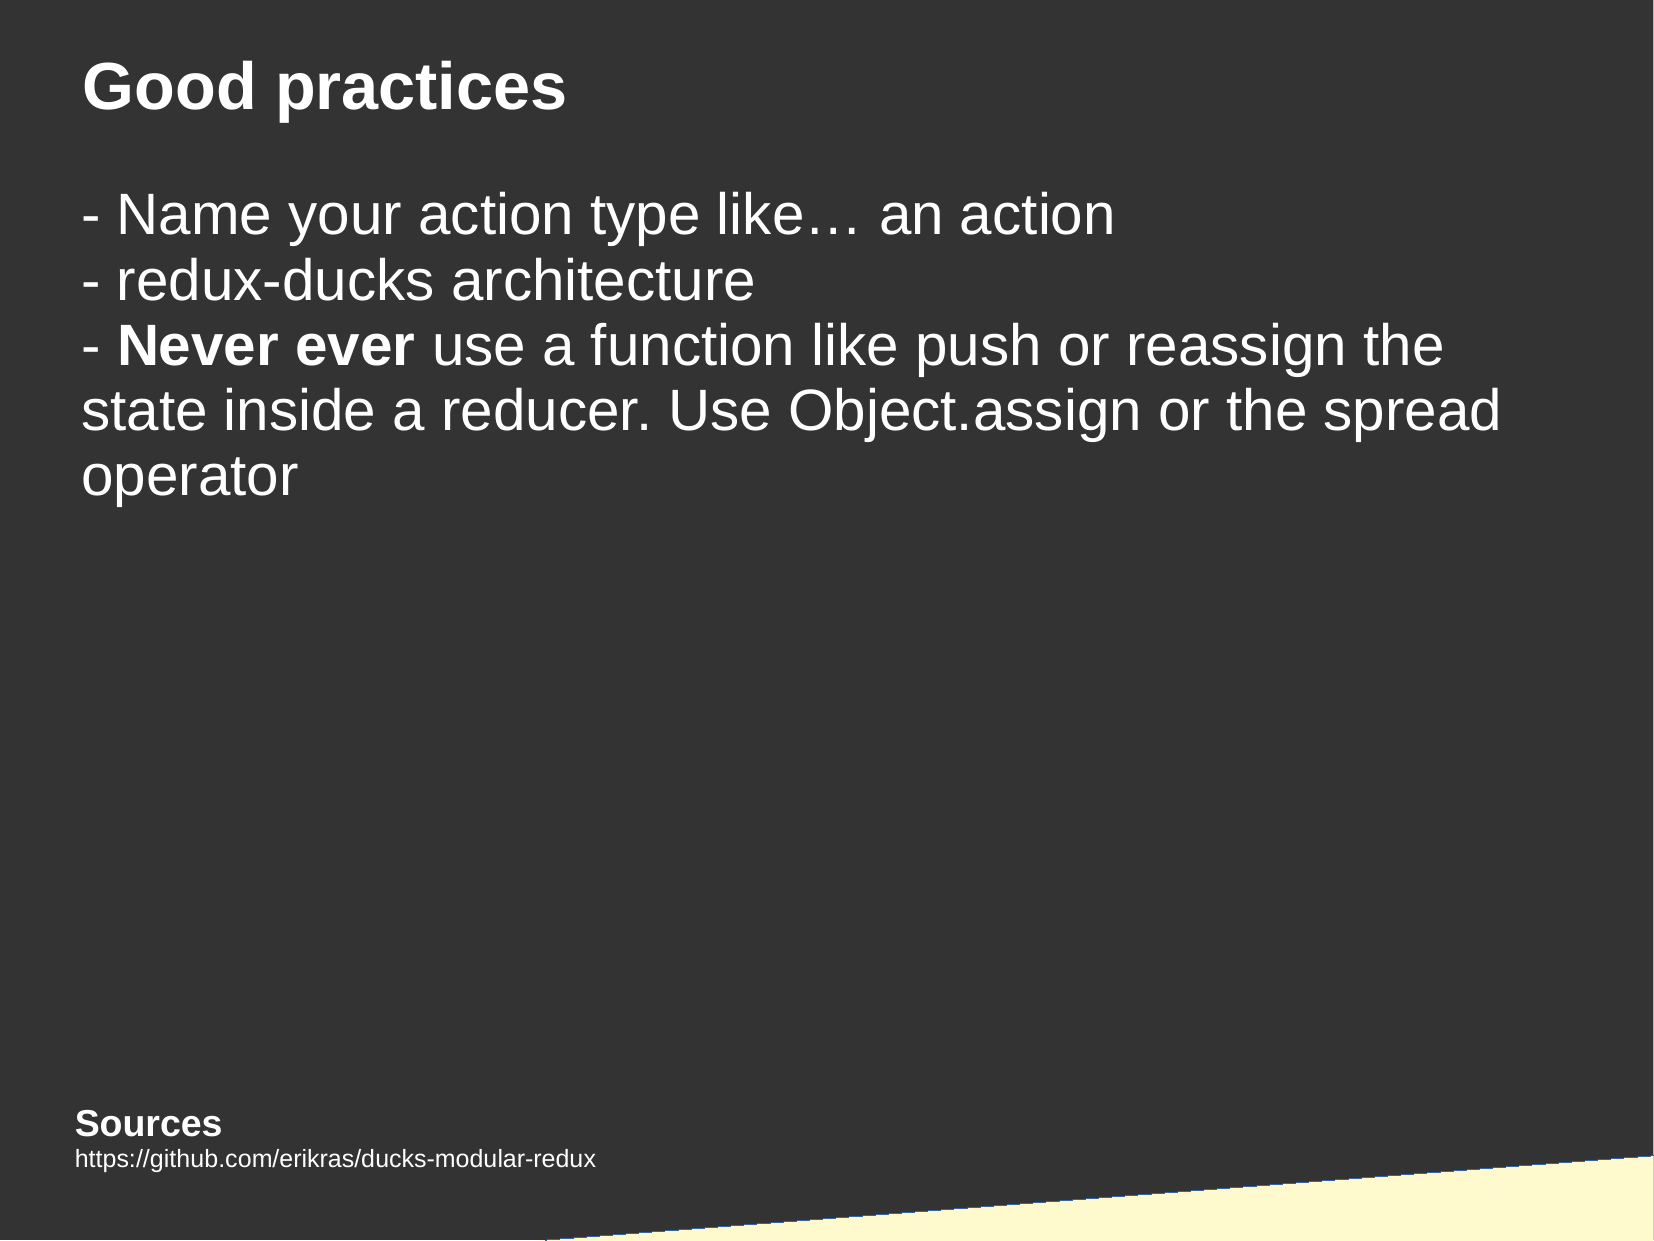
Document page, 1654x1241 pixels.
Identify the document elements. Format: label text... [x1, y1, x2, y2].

title Good practices [82, 49, 1571, 257]
text_box [533, 1155, 1654, 1241]
text_box Sources https://github.com/erikras/ducks-modular-redux [60, 1095, 1546, 1194]
title - Name your action type like… an action - redux-ducks architecture - Never ever use a function like push or reassign the state inside a reducer. Use Object.assign or the spread operator [81, 182, 1570, 835]
